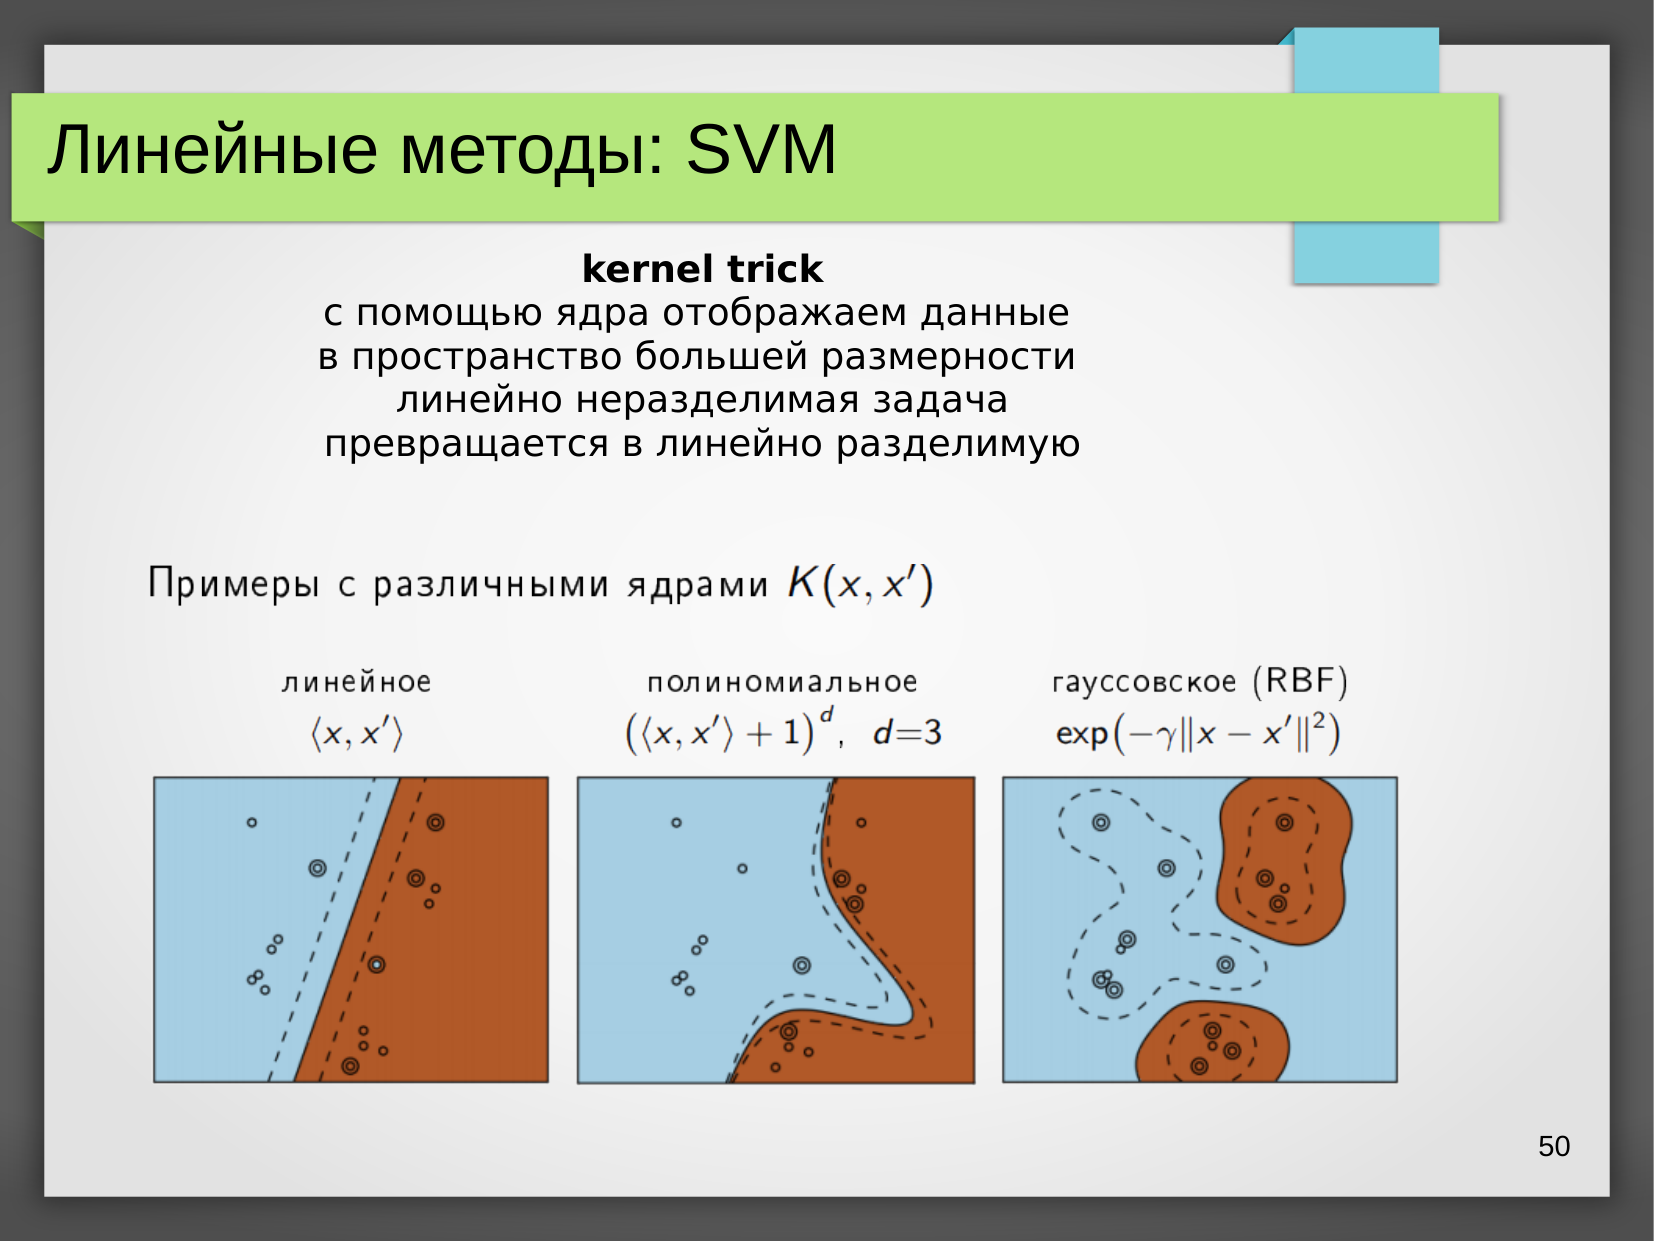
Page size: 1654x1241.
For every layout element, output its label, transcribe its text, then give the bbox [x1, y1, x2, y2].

picture [0, 0, 1654, 1241]
text_box kernel trick с помощью ядра отображаем данные в пространство большей размерности линейно неразделимая задача превращается в линейно разделимую [177, 240, 1229, 473]
title Линейные методы: SVM [47, 109, 1501, 189]
